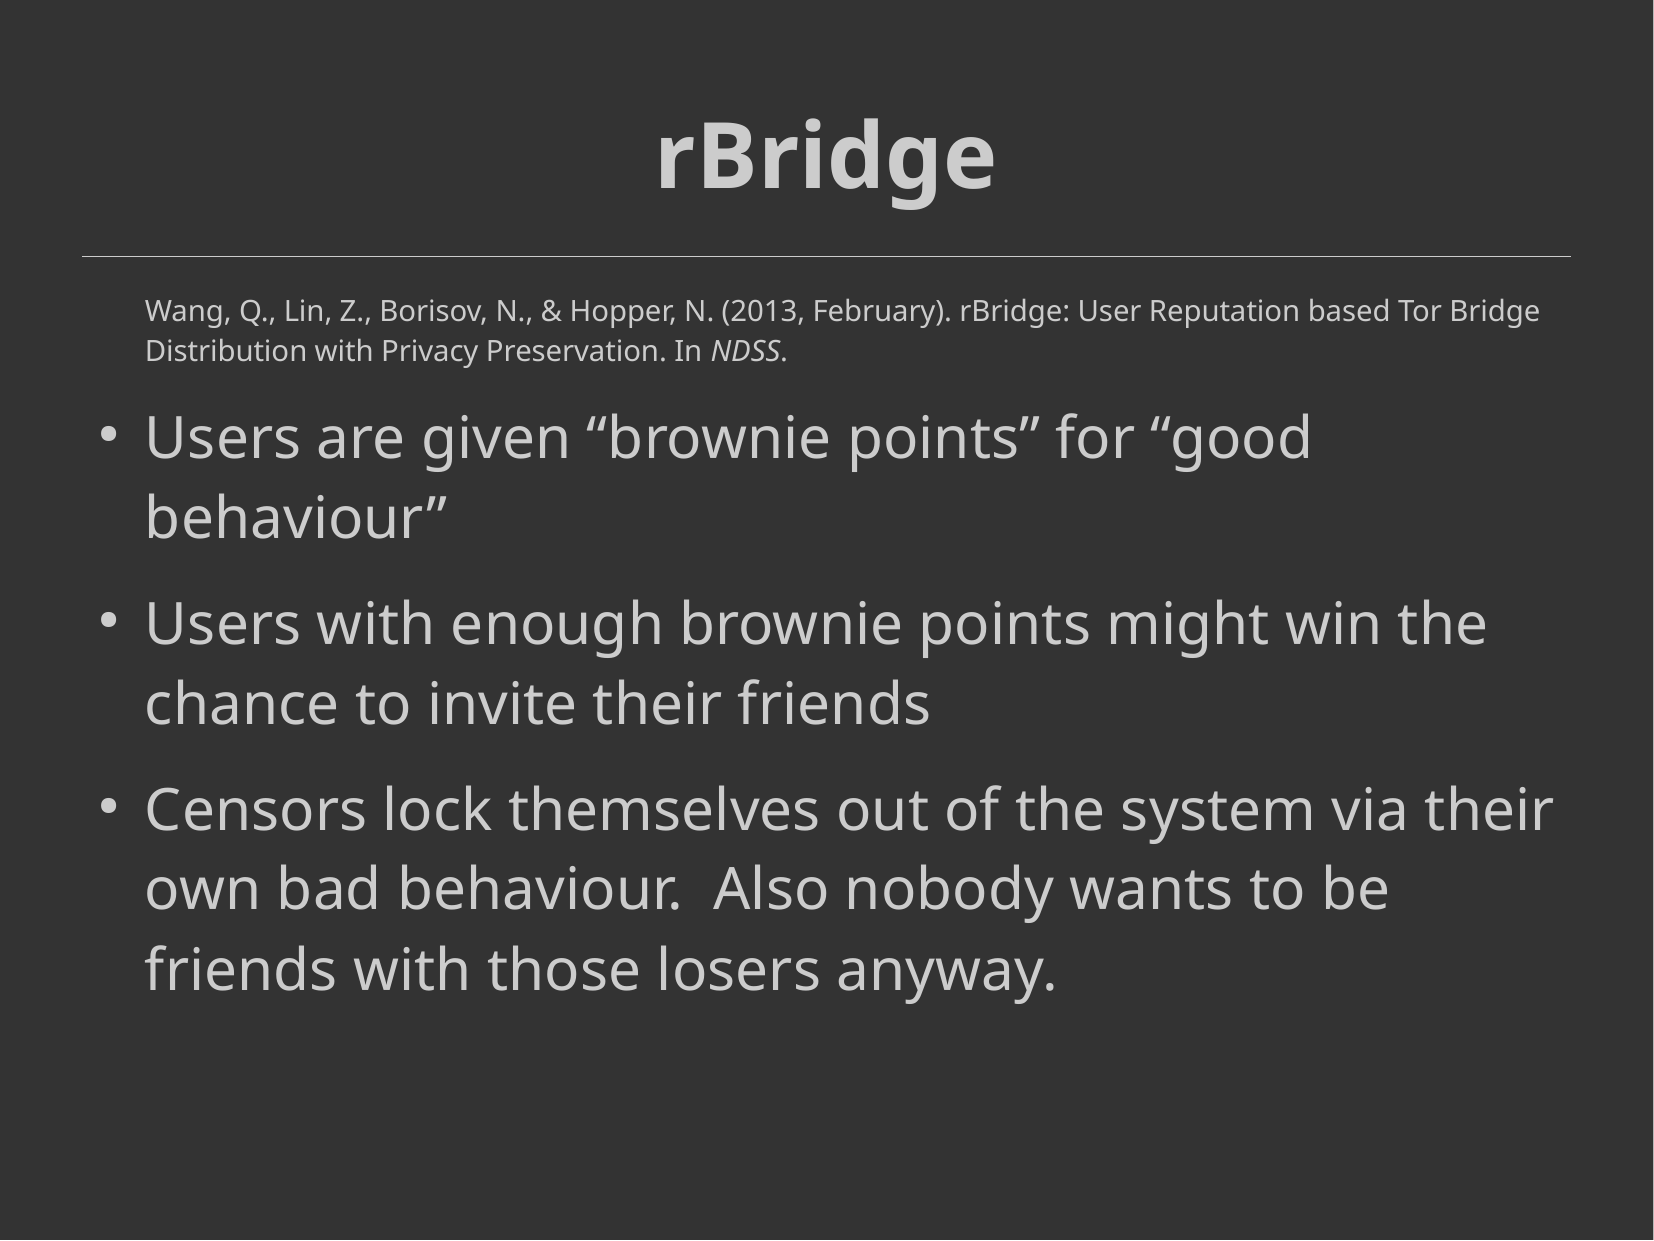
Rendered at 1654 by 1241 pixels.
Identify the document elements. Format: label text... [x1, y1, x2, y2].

title rBridge [82, 49, 1571, 257]
list Wang, Q., Lin, Z., Borisov, N., & Hopper, N. (2013, February). rBridge: User Reputation based Tor Bridge Distribution with Privacy Preservation. In NDSS. Users are given “brownie points” for “good behaviour” Users with enough brownie points might win the chance to invite their friends Censors lock themselves out of the system via their own bad behaviour. Also nobody wants to be friends with those losers anyway. [82, 290, 1571, 1010]
